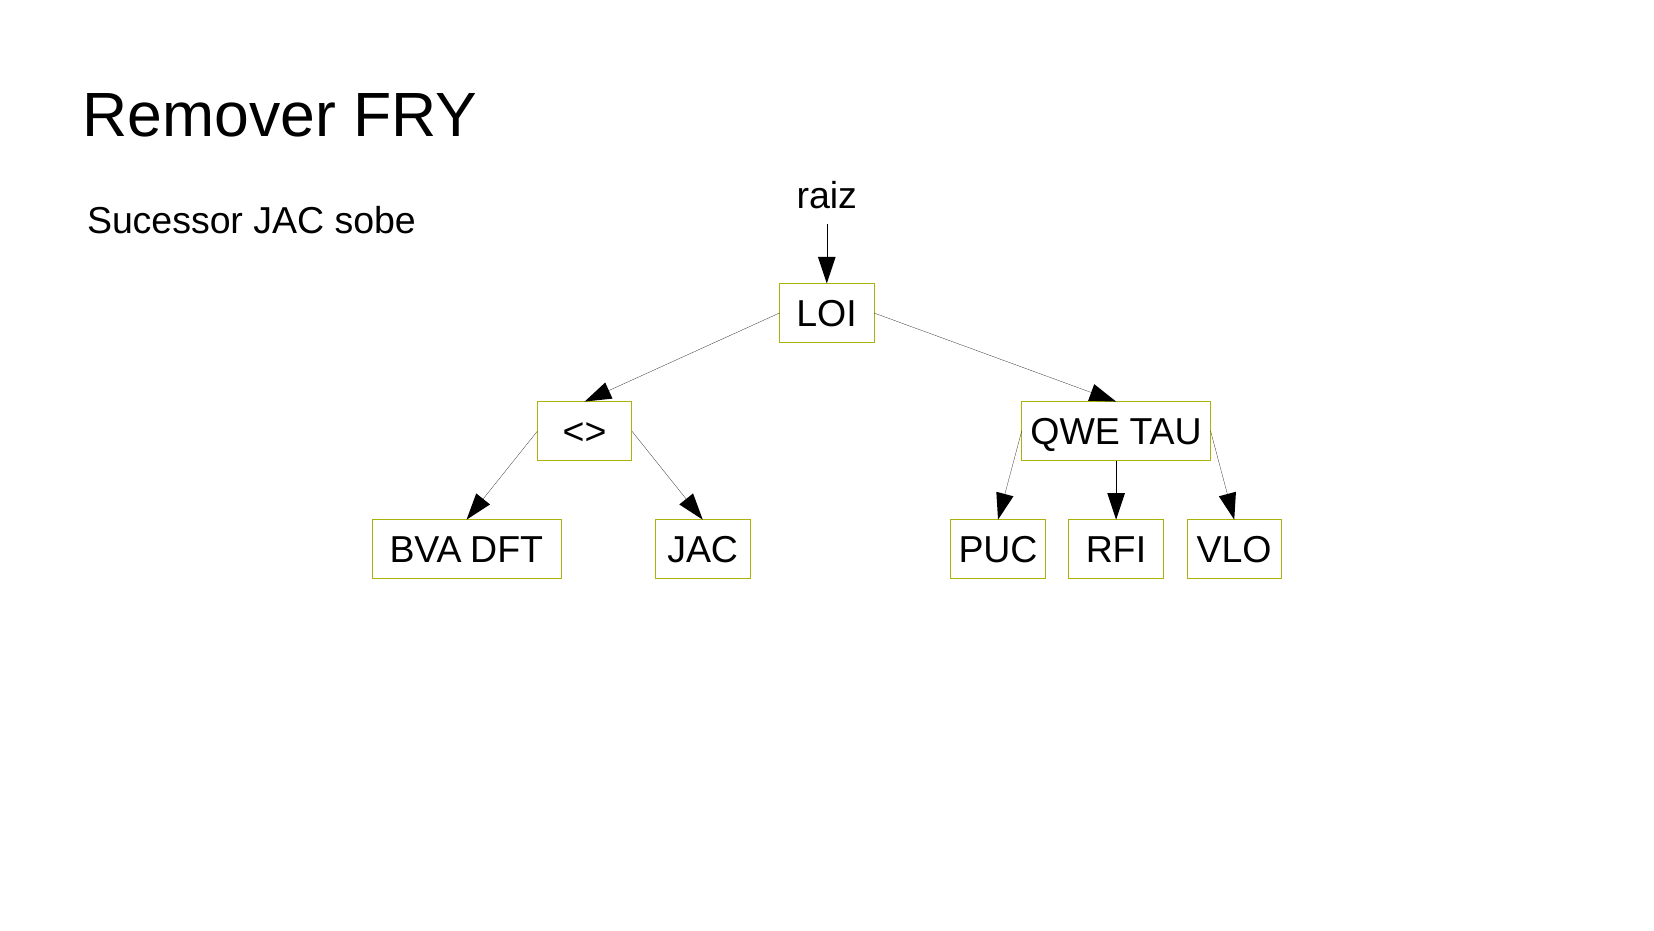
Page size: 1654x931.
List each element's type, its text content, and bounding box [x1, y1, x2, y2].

text_box RFI [1068, 519, 1164, 579]
text_box Sucessor JAC sobe [72, 192, 456, 292]
text_box QWE TAU [1021, 401, 1211, 461]
title Remover FRY [82, 37, 1571, 193]
text_box JAC [655, 519, 751, 579]
text_box <> [537, 401, 632, 461]
text_box LOI [779, 283, 875, 343]
text_box BVA DFT [372, 519, 562, 579]
text_box VLO [1187, 519, 1282, 579]
text_box PUC [950, 519, 1046, 579]
text_box raiz [781, 167, 872, 225]
